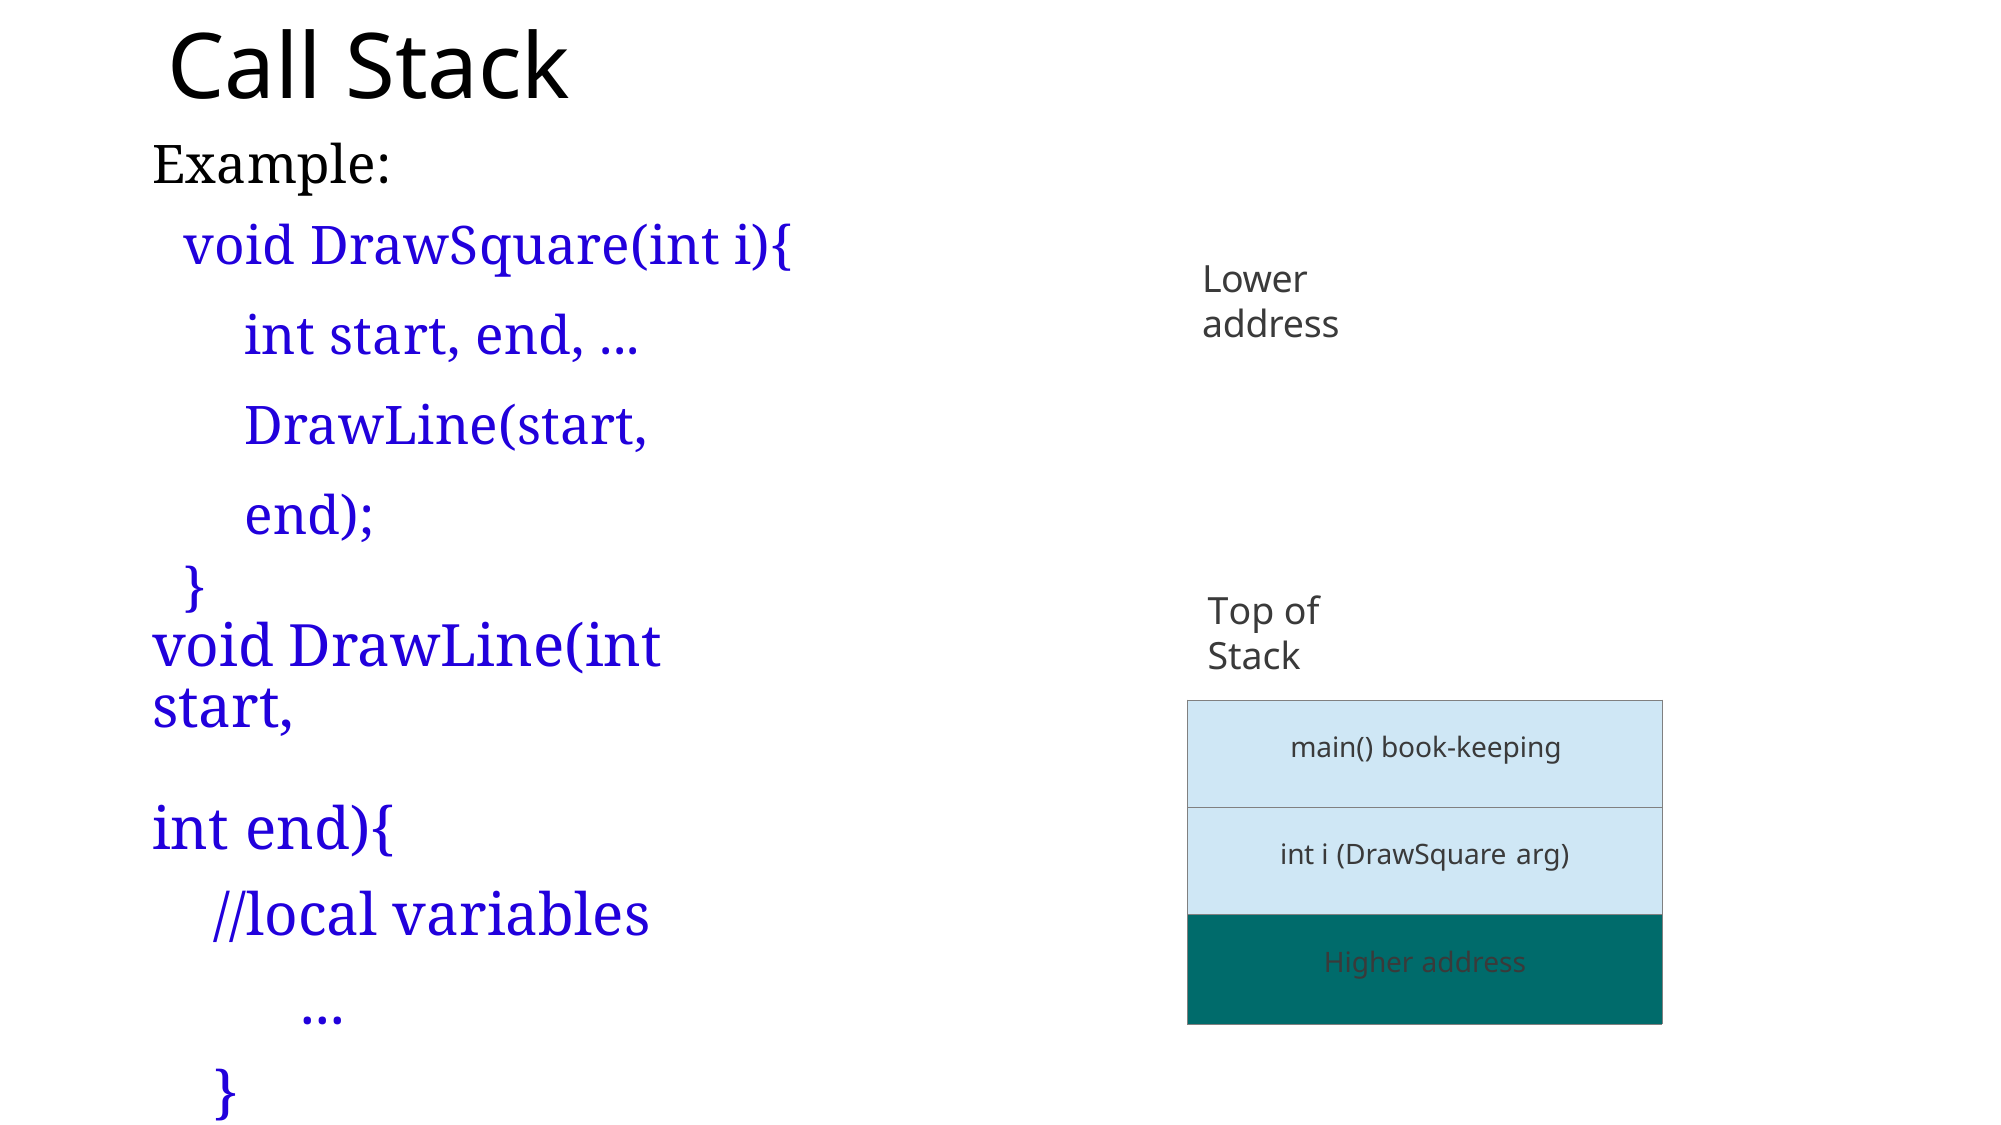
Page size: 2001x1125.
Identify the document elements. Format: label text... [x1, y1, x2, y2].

text_box Top of Stack [1205, 585, 1411, 678]
title Call Stack [164, 5, 931, 111]
table_cell Higher address [1188, 915, 1662, 1024]
text_box Lower address [1199, 252, 1448, 346]
table_cell int i (DrawSquare arg) [1188, 808, 1662, 914]
table_header main() book-keeping [1188, 701, 1662, 807]
text_box Example: void DrawSquare(int i){ int start, end, ... DrawLine(start, end); } void DrawLine(int start, int end){ //local variables ... } [149, 111, 1033, 1125]
